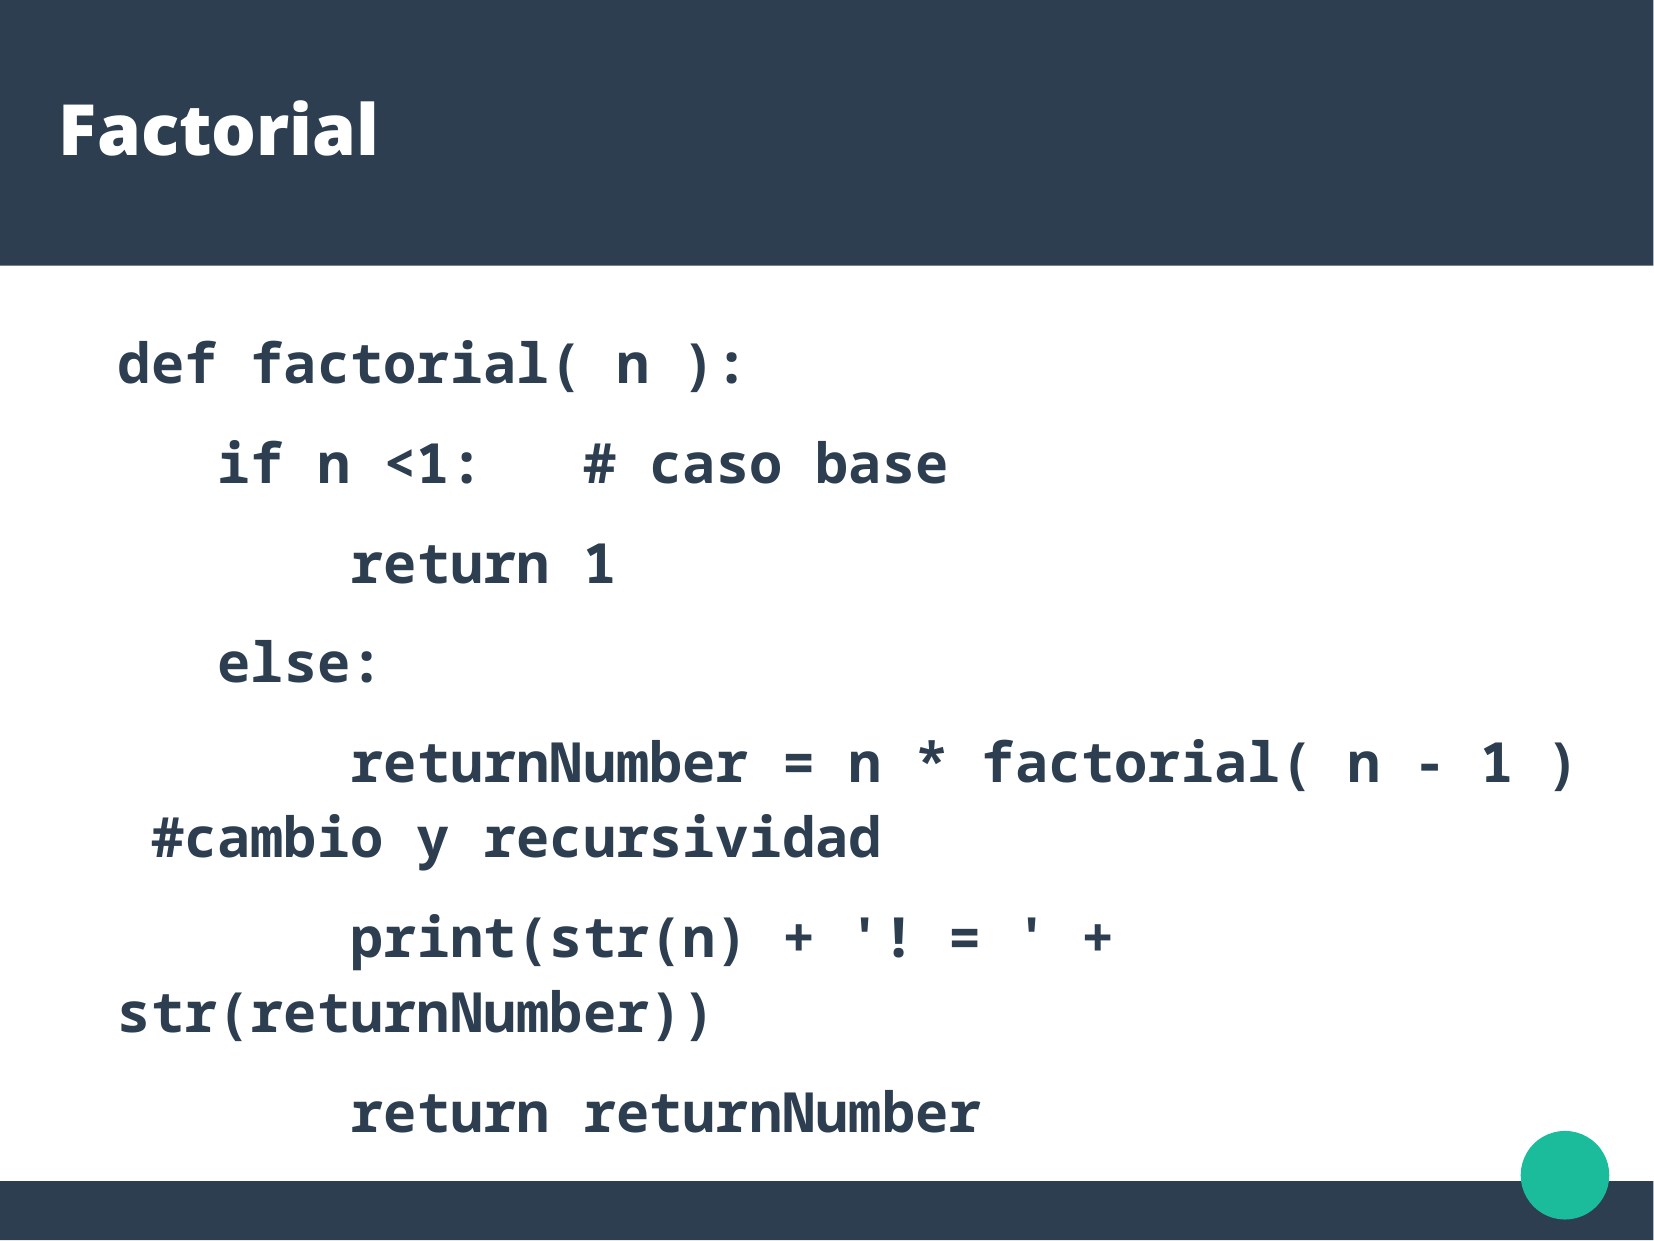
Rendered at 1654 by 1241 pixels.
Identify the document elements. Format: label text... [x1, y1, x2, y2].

list def factorial( n ): if n <1: # caso base return 1 else: returnNumber = n * factorial( n - 1 ) #cambio y recursividad print(str(n) + '! = ' + str(returnNumber)) return returnNumber [59, 324, 1595, 1152]
title Factorial [59, 49, 1595, 207]
